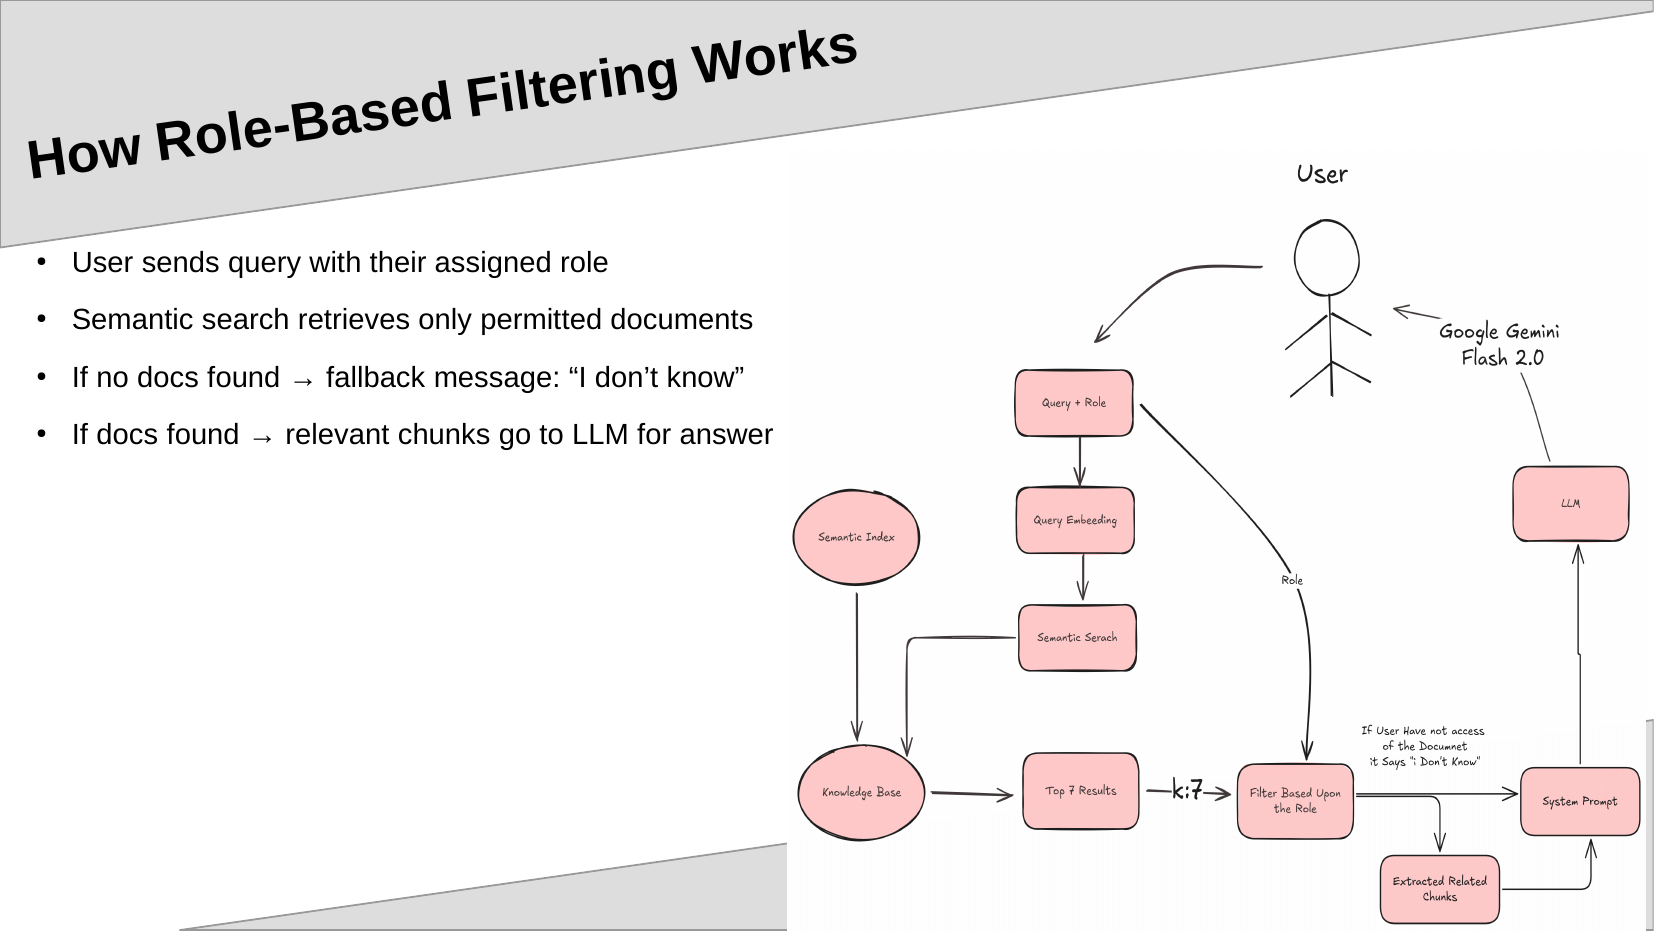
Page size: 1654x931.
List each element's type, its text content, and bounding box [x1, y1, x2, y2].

text_box User sends query with their assigned role Semantic search retrieves only permitted documents If no docs found → fallback message: “I don’t know” If docs found → relevant chunks go to LLM for answer [21, 238, 787, 459]
title How Role-Based Filtering Works [16, 0, 1501, 238]
picture [787, 149, 1646, 931]
